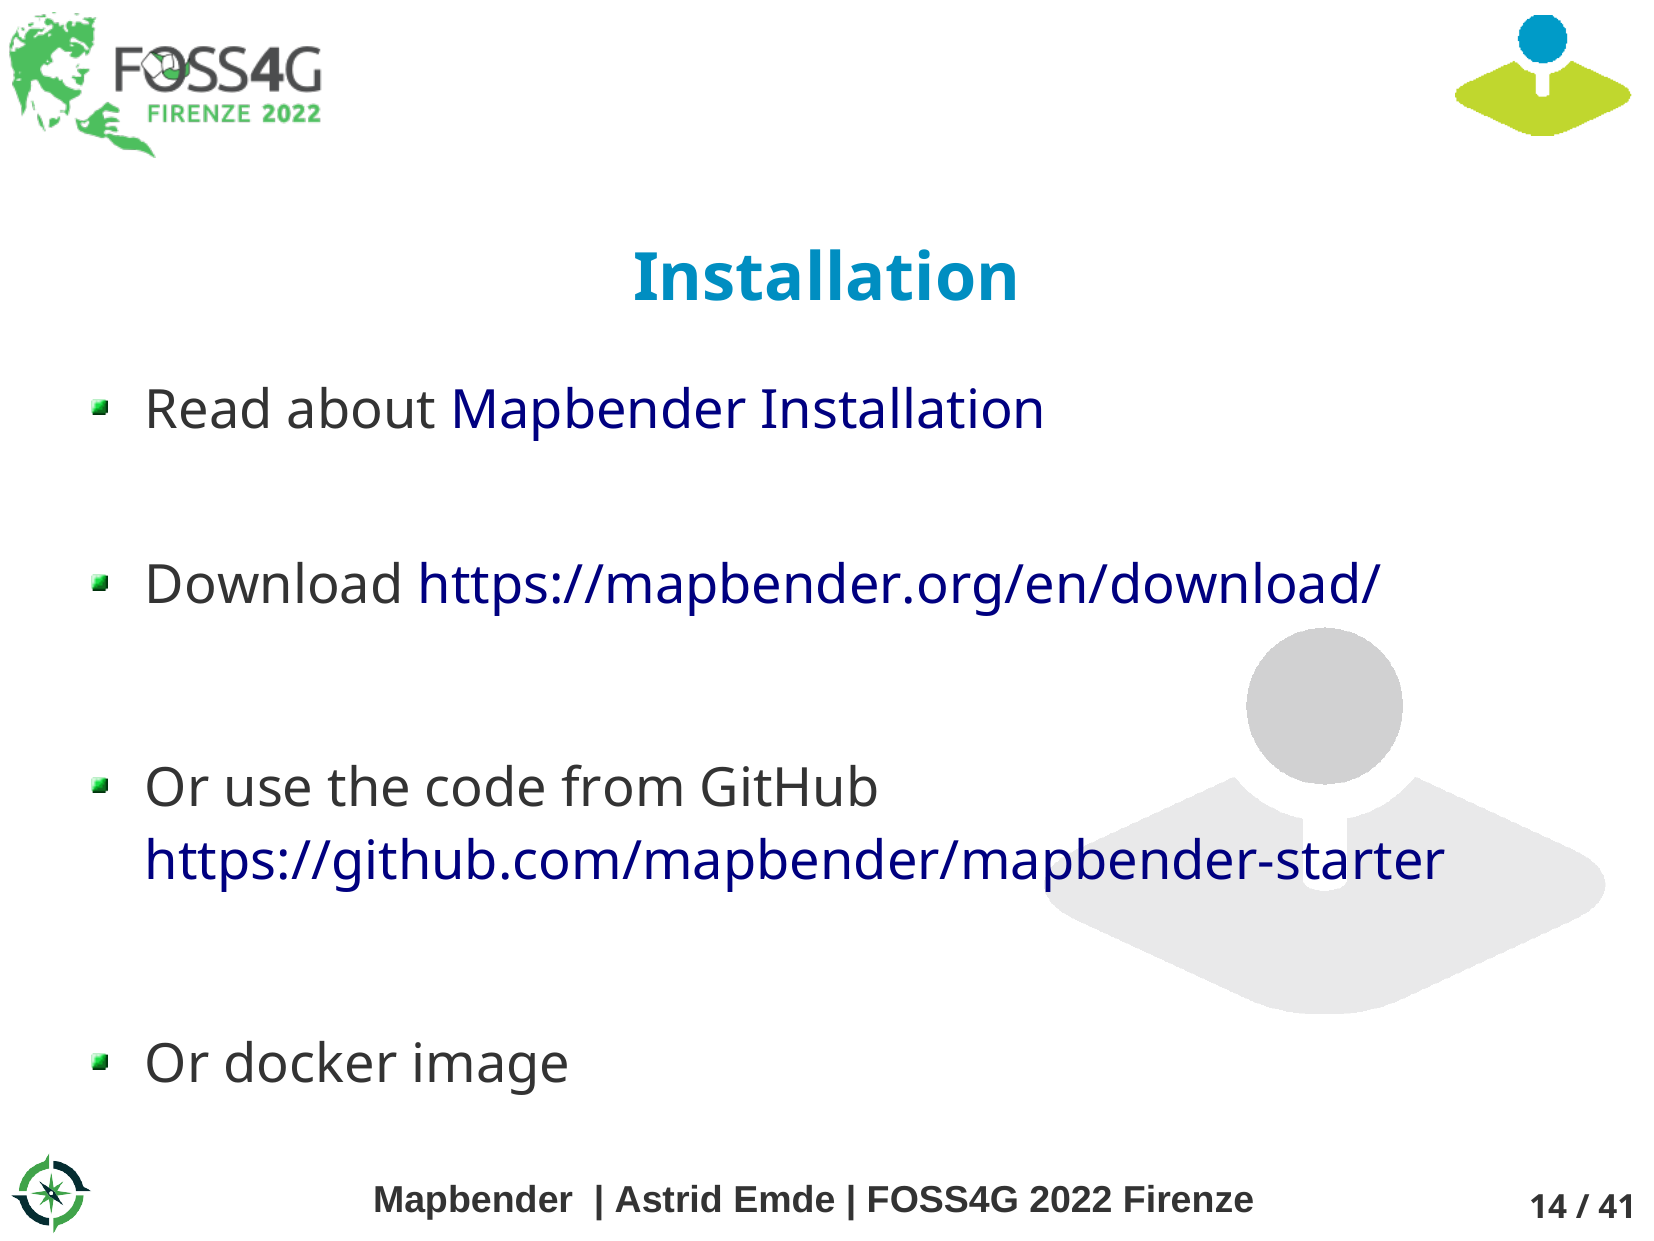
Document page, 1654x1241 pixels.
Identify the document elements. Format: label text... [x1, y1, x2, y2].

picture [1455, 15, 1633, 136]
picture [10, 1152, 74, 1234]
picture [0, 12, 376, 158]
list Read about Mapbender Installation Download https://mapbender.org/en/download/ Or use the code from GitHubhttps://github.com/mapbender/mapbender-starter Or docker image [74, 370, 1563, 1234]
title Installation [82, 200, 1571, 349]
